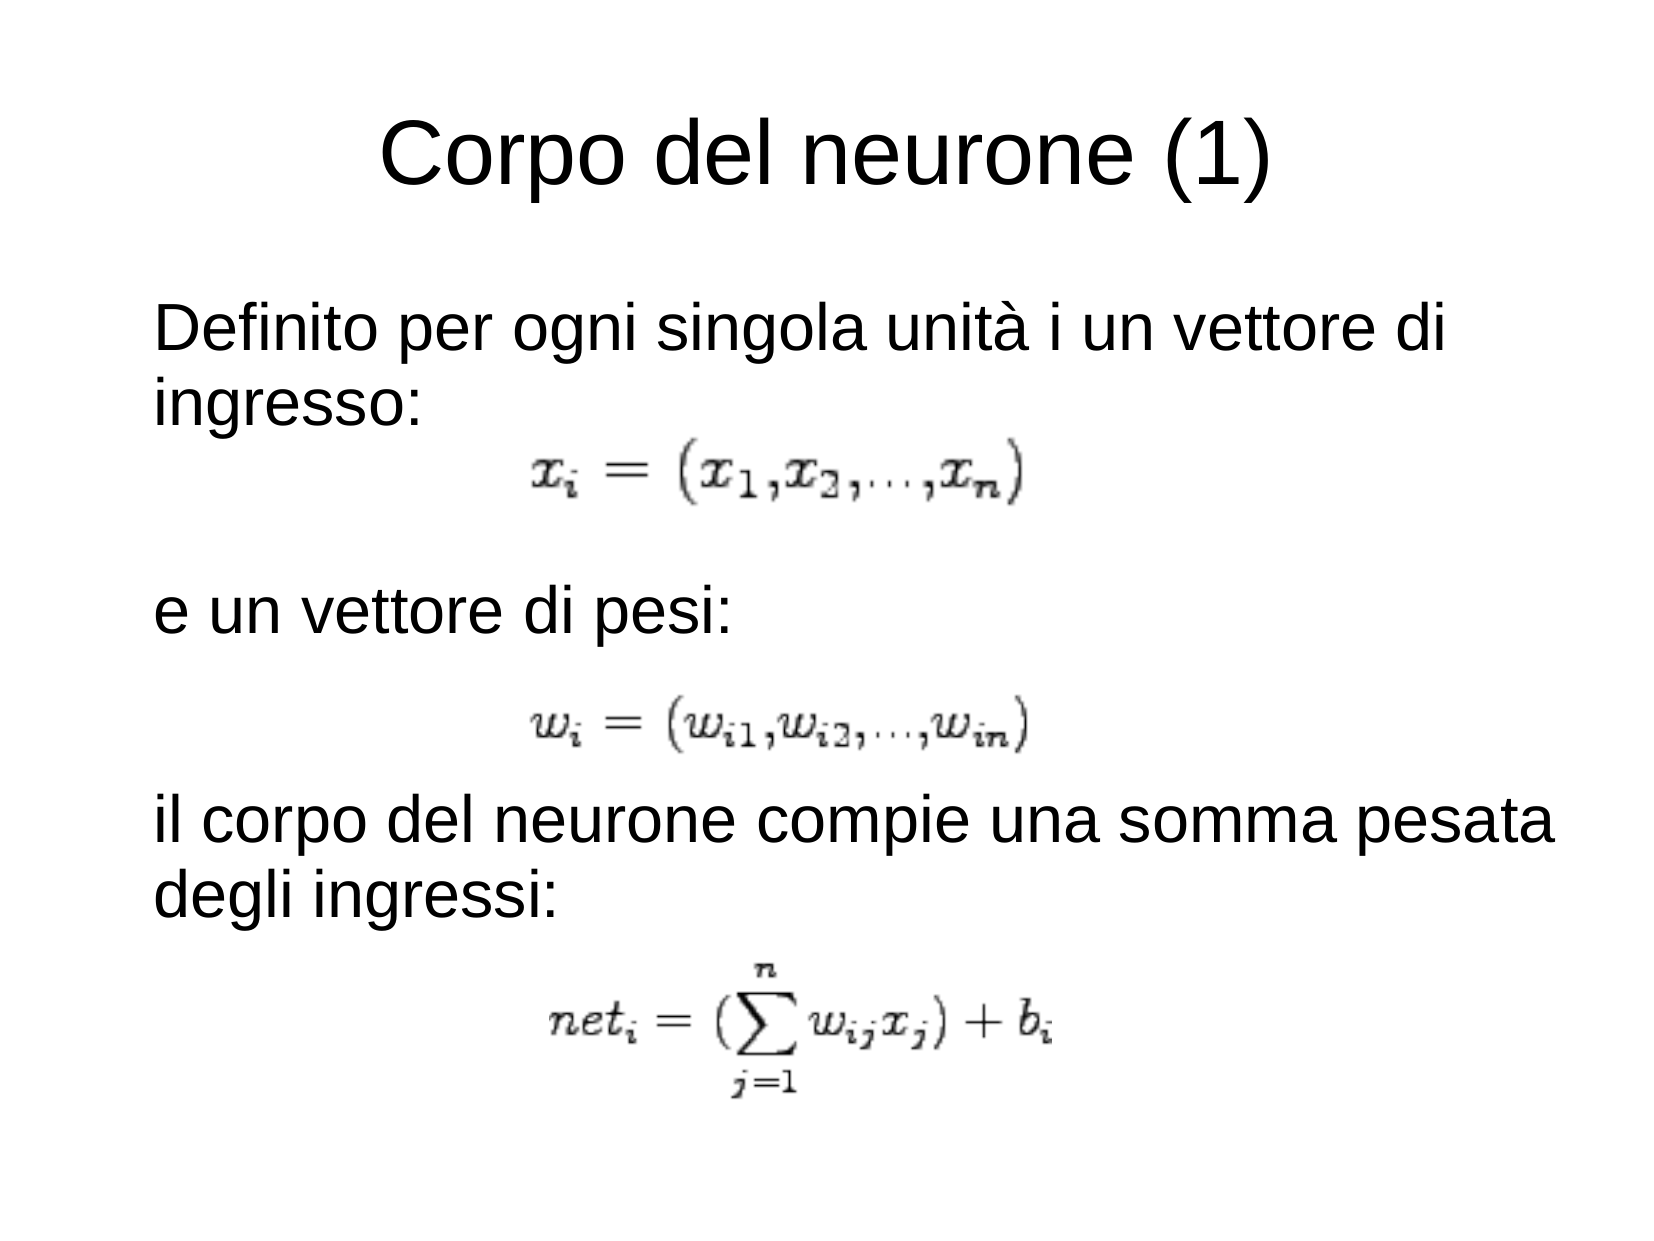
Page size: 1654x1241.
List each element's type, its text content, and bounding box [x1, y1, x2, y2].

list Definito per ogni singola unità i un vettore di ingresso: e un vettore di pesi: il corpo del neurone compie una somma pesata degli ingressi: [82, 290, 1571, 1010]
picture [522, 684, 1040, 797]
title Corpo del neurone (1) [82, 49, 1571, 257]
picture [549, 944, 1052, 1111]
picture [519, 425, 1037, 556]
